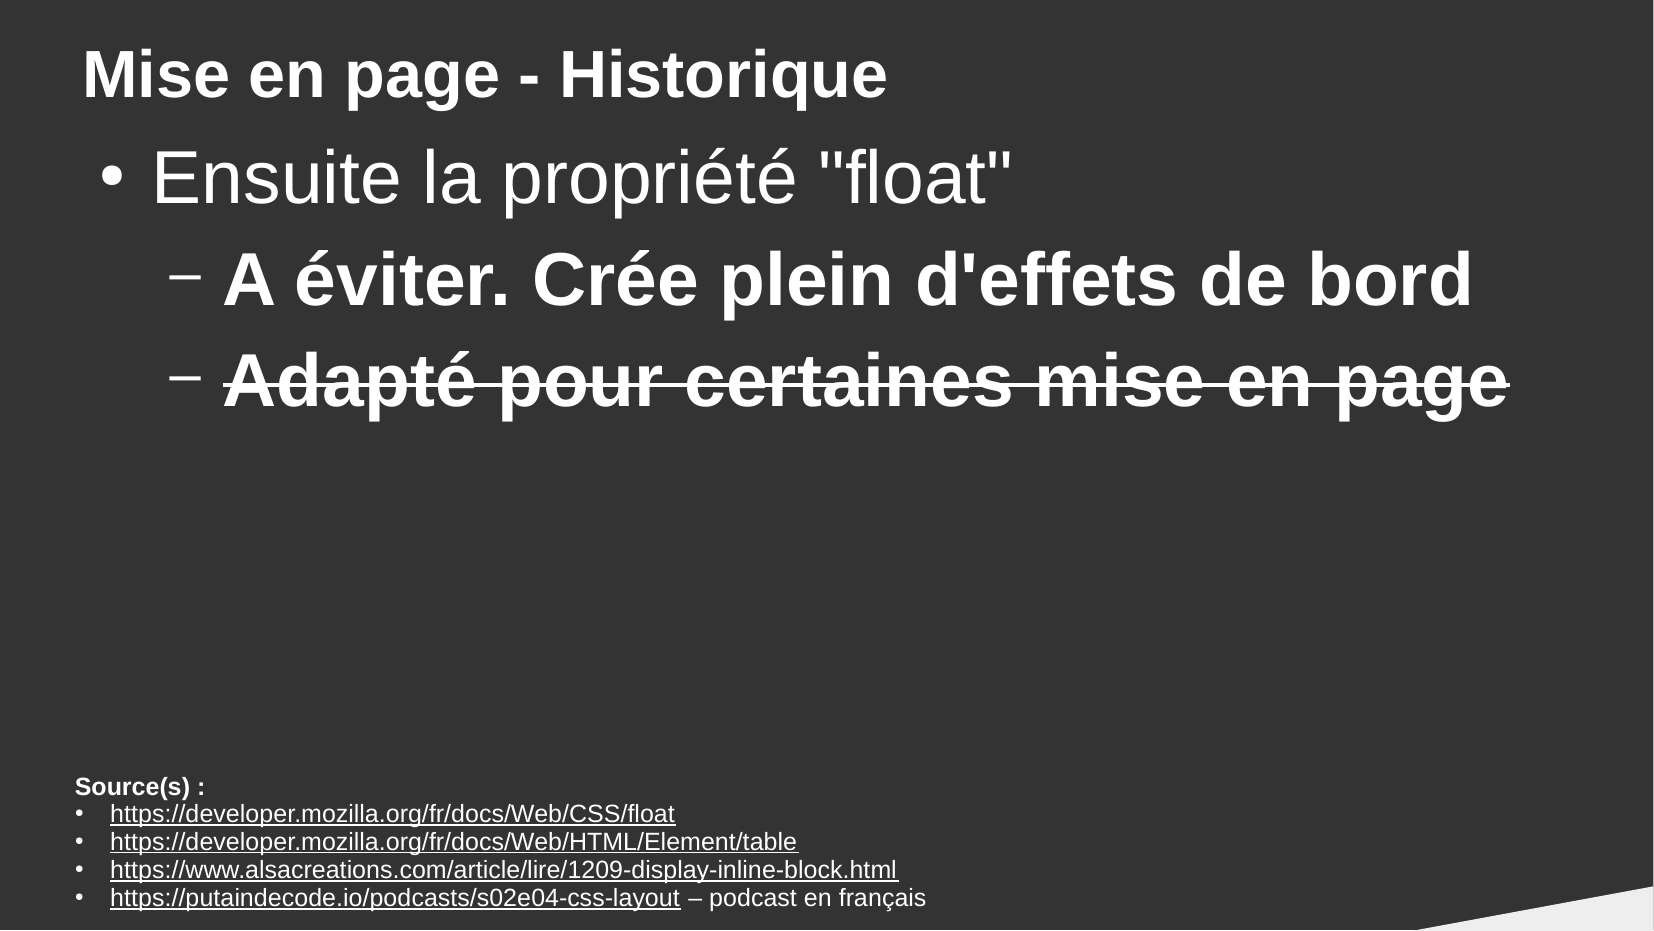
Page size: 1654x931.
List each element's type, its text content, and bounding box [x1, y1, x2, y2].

title Mise en page - Historique [82, 37, 1571, 114]
text_box [1411, 886, 1654, 931]
list Ensuite la propriété "float" A éviter. Crée plein d'effets de bord Adapté pour certaines mise en page [80, 135, 1605, 745]
text_box Source(s) : https://developer.mozilla.org/fr/docs/Web/CSS/float https://developer.mozilla.org/fr/docs/Web/HTML/Element/table https://www.alsacreations.com/article/lire/1209-display-inline-block.html https://putaindecode.io/podcasts/s02e04-css-layout – podcast en français [60, 764, 1546, 920]
